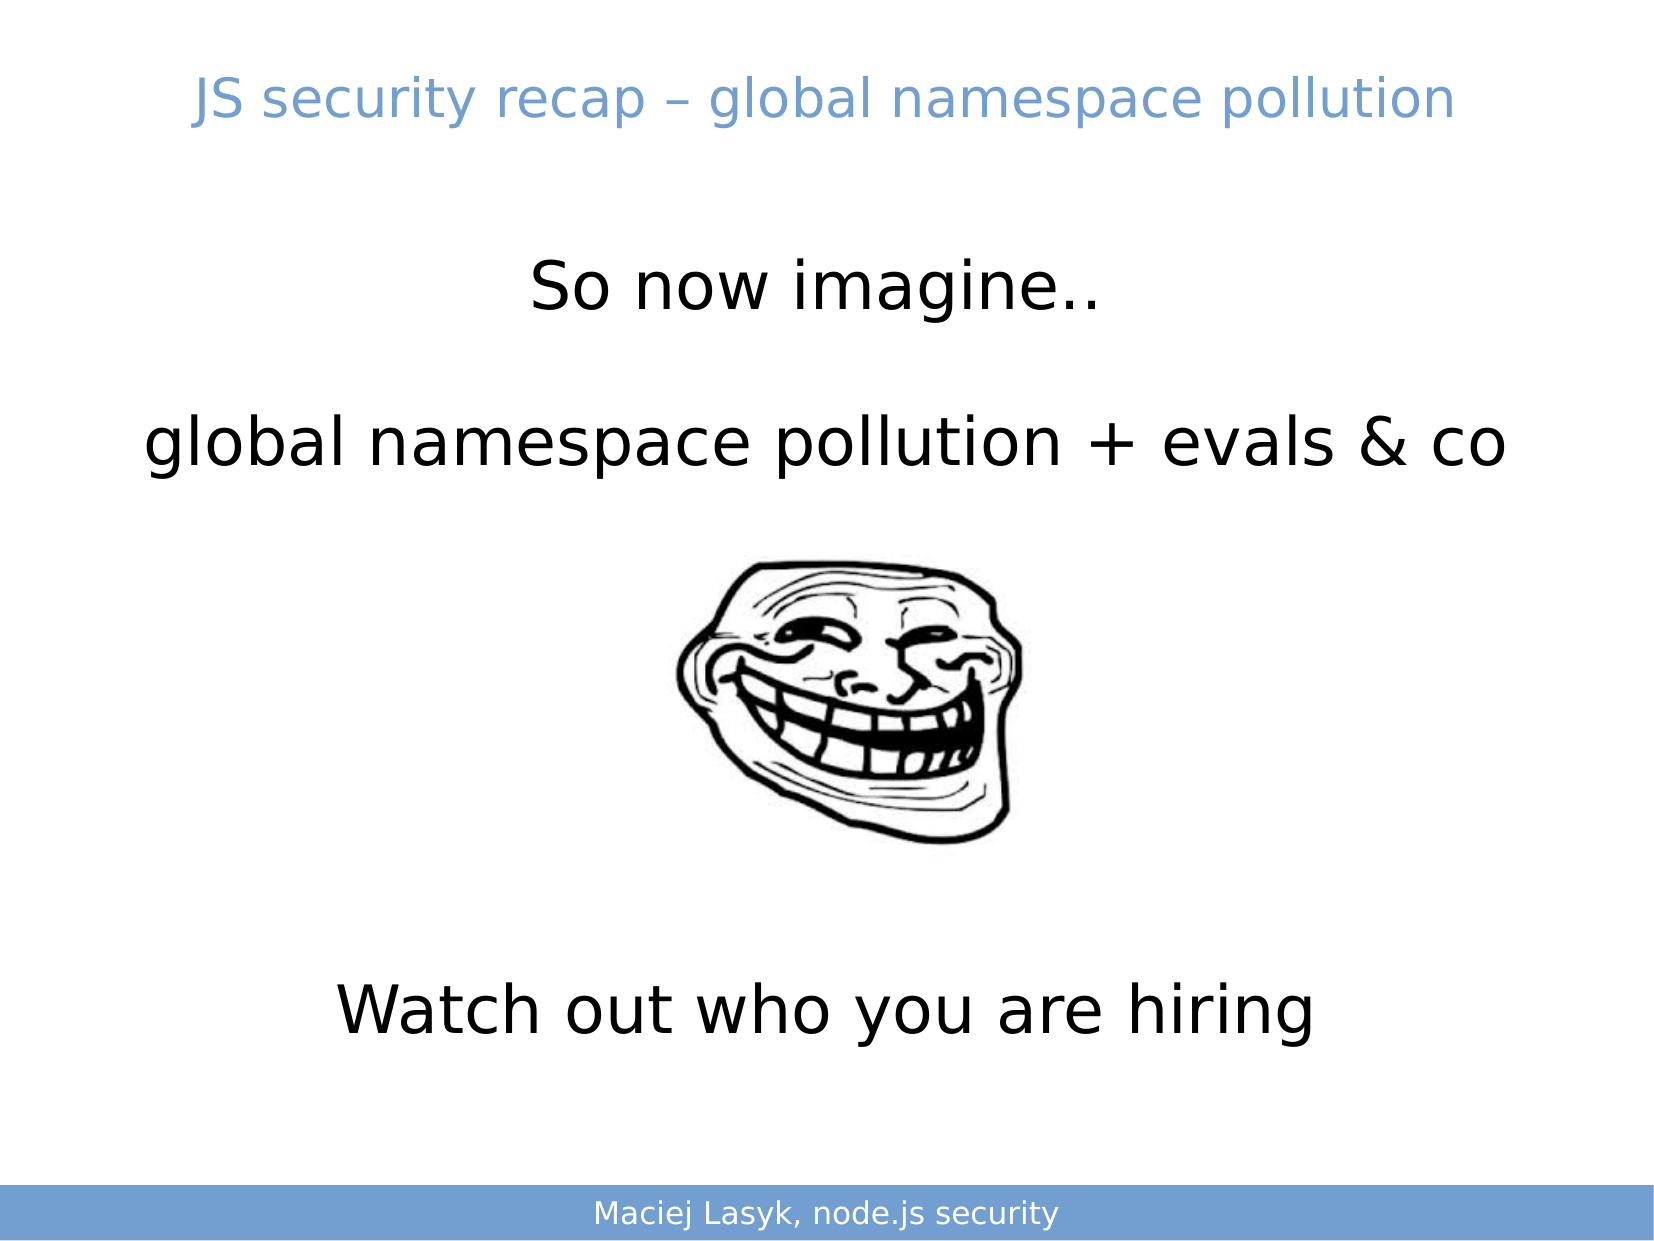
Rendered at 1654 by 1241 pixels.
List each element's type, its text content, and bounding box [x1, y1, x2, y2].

text_box [0, 1185, 1654, 1241]
text_box JS security recap – global namespace pollution [179, 60, 1474, 138]
text_box Watch out who you are hiring [320, 964, 1333, 1058]
text_box Maciej Lasyk, node.js security [578, 1188, 1076, 1240]
picture [668, 543, 1058, 860]
text_box So now imagine.. global namespace pollution + evals & co [128, 240, 1525, 489]
